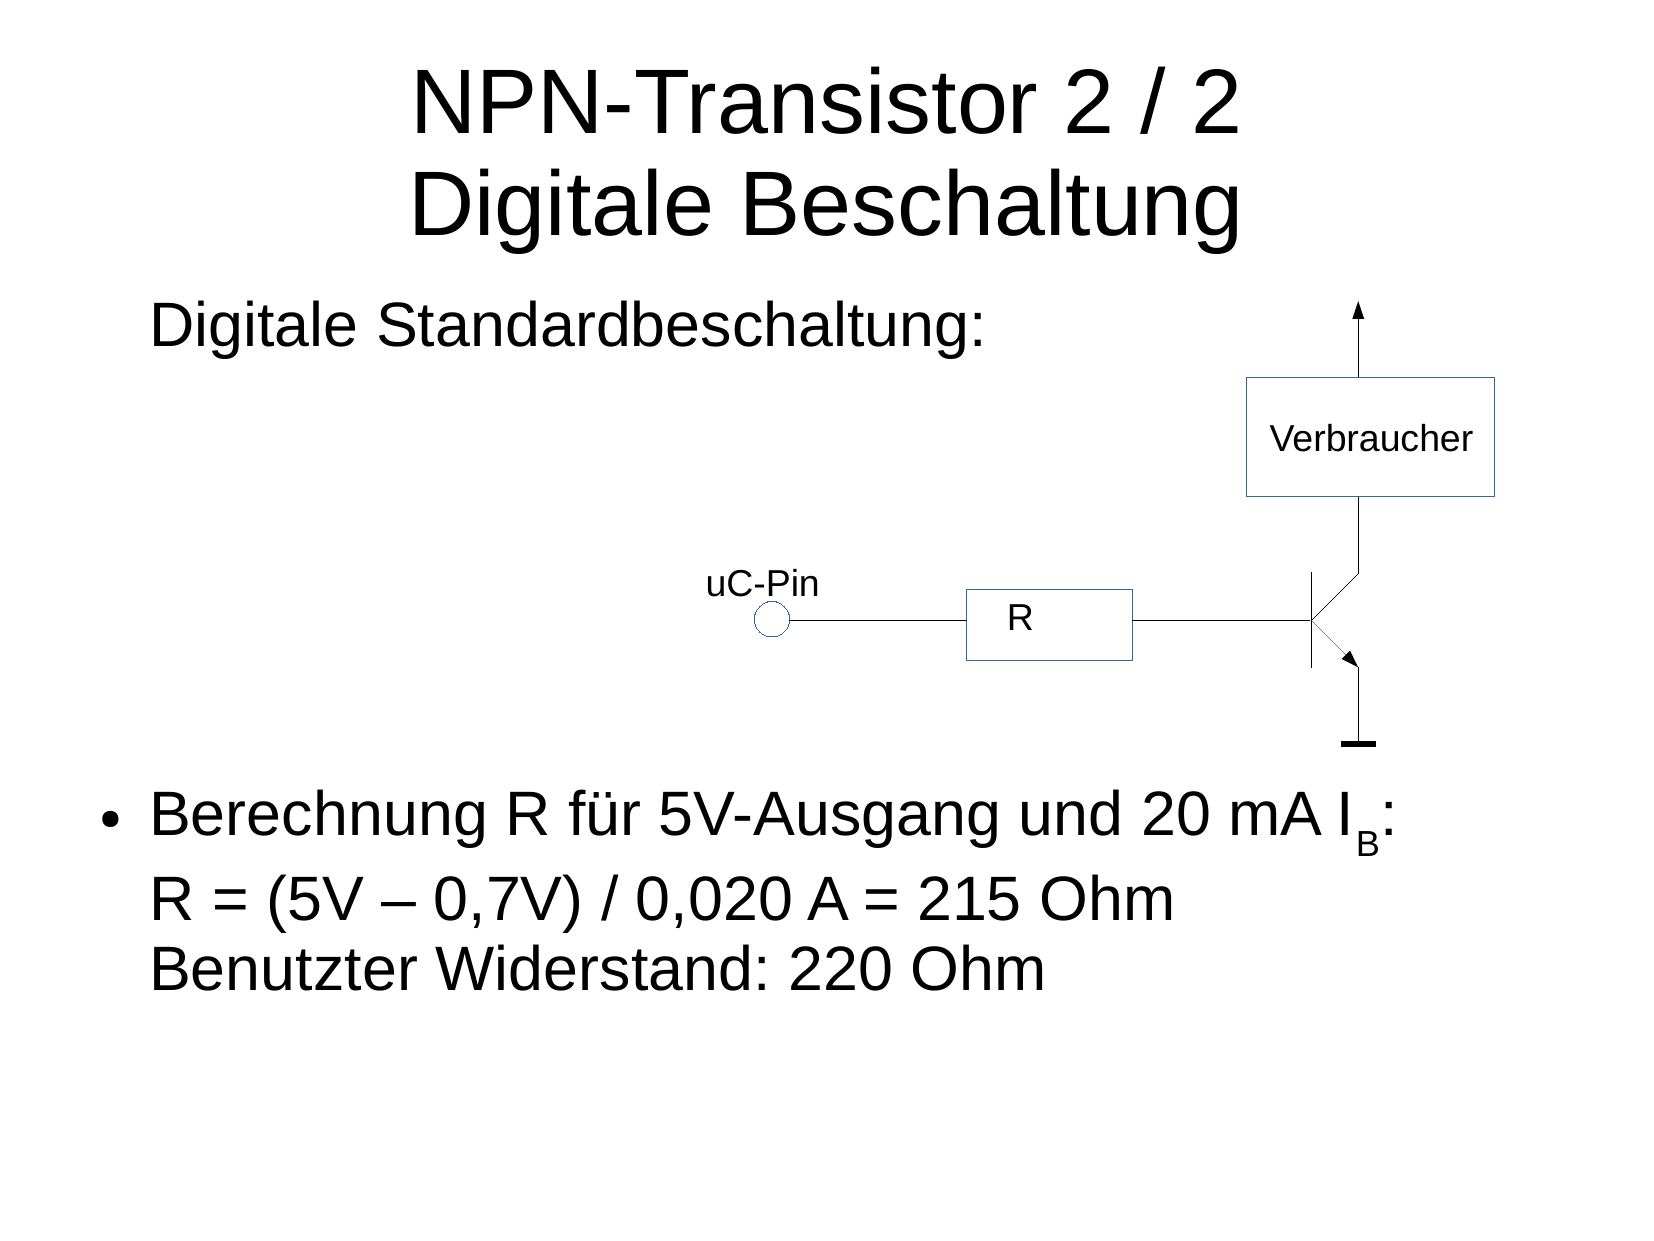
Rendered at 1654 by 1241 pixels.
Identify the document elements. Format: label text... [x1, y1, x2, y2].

text_box R [992, 589, 1049, 646]
text_box Verbraucher [1254, 410, 1489, 467]
title NPN-Transistor 2 / 2 Digitale Beschaltung [82, 49, 1571, 257]
text_box uC-Pin [690, 555, 835, 612]
list Digitale Standardbeschaltung: Berechnung R für 5V-Ausgang und 20 mA IB: R = (5V – 0,7V) / 0,020 A = 215 Ohm Benutzter Widerstand: 220 Ohm [82, 290, 1571, 1010]
